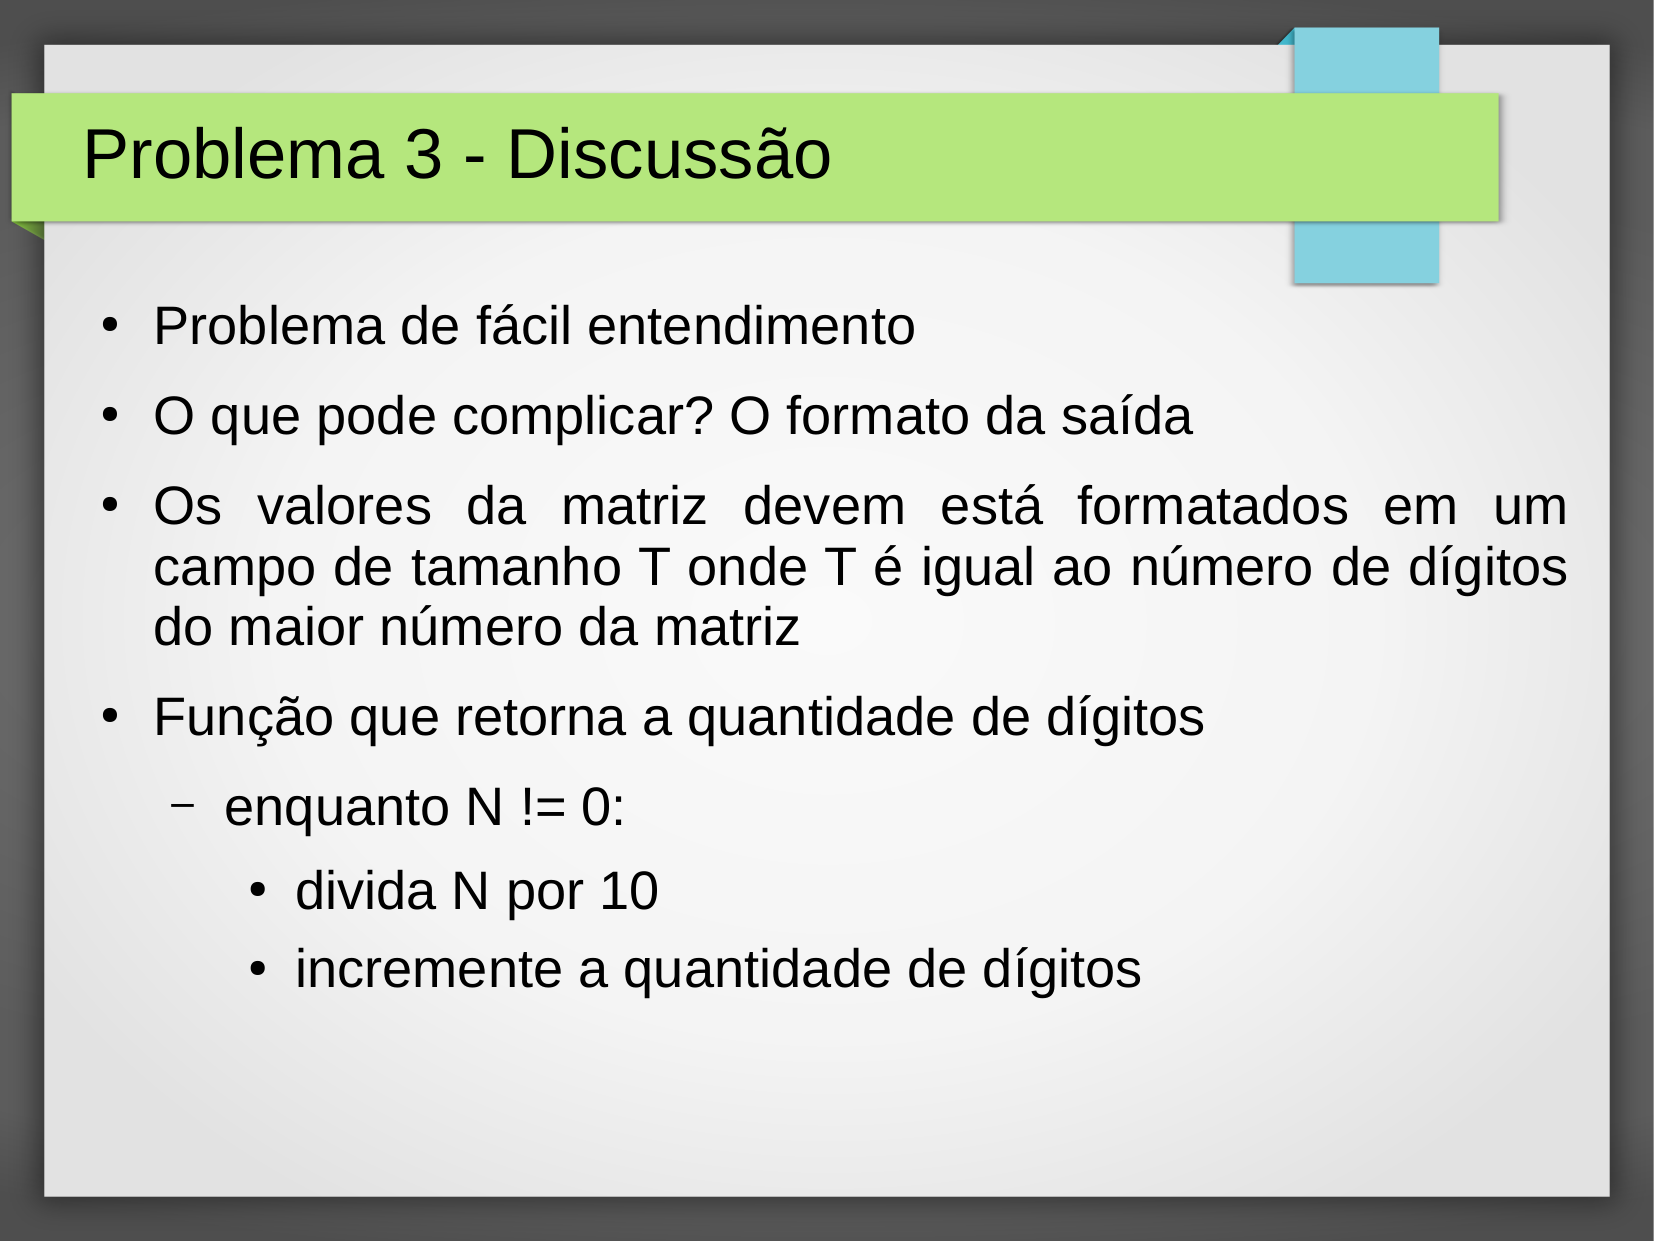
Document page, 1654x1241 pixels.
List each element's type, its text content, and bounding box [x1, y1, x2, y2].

title Problema 3 - Discussão [82, 94, 1264, 213]
picture [0, 0, 1654, 1241]
list Problema de fácil entendimento O que pode complicar? O formato da saída Os valores da matriz devem está formatados em um campo de tamanho T onde T é igual ao número de dígitos do maior número da matriz Função que retorna a quantidade de dígitos enquanto N != 0: divida N por 10 incremente a quantidade de dígitos [82, 295, 1571, 1015]
